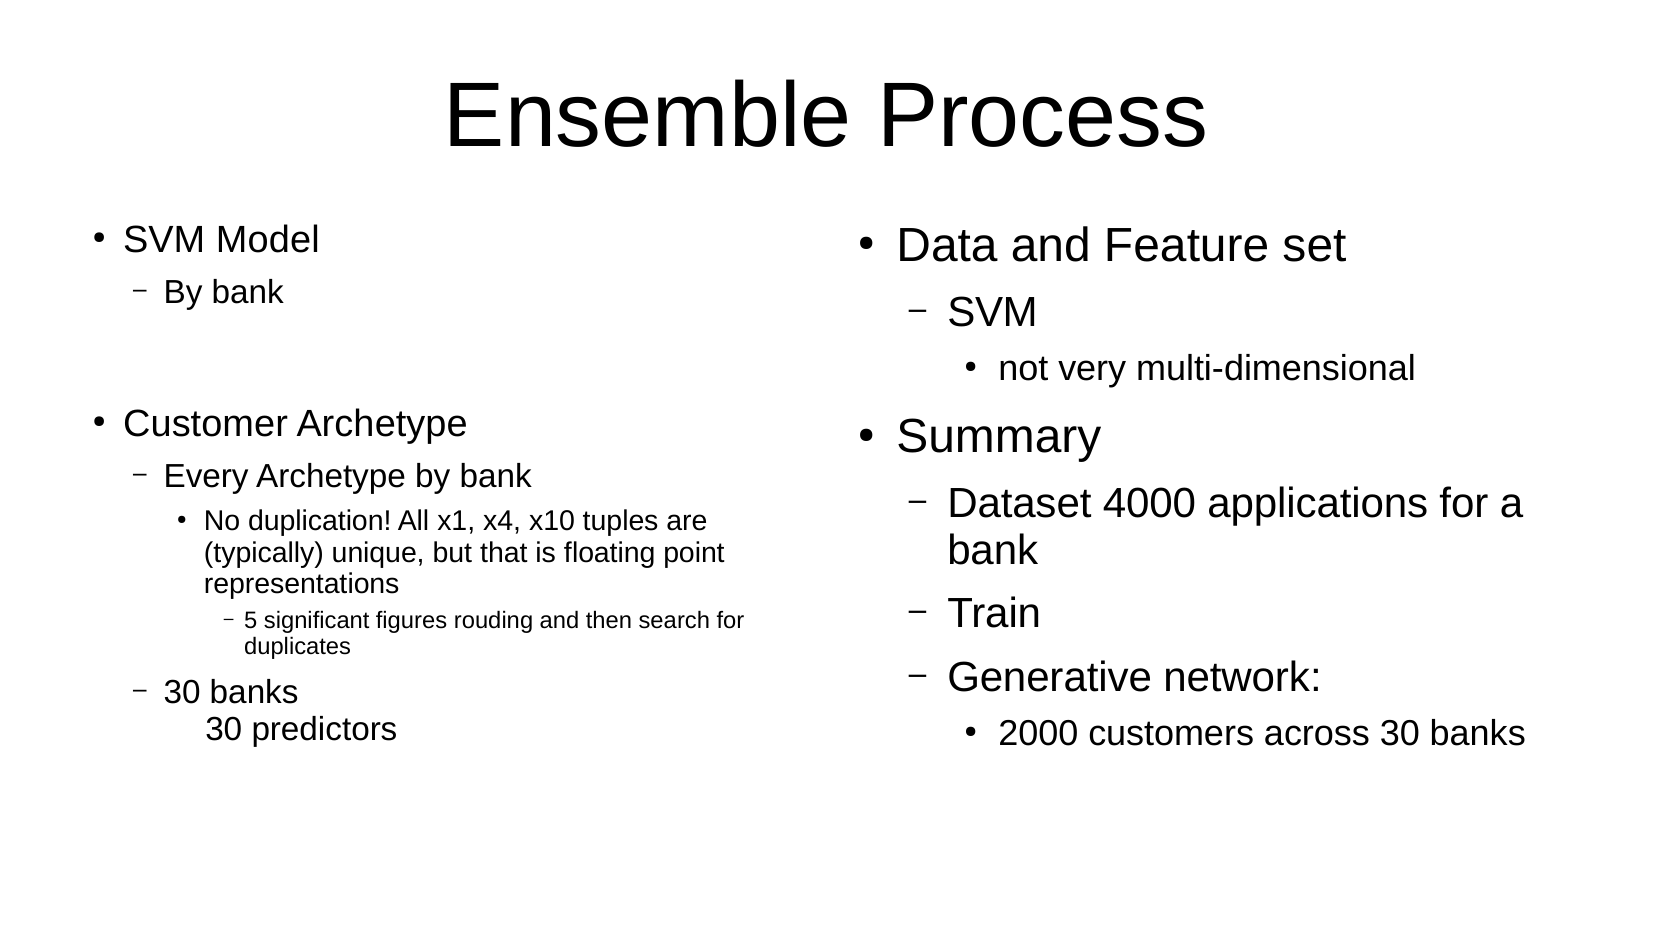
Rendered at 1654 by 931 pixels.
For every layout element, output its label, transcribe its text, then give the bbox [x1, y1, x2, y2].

title Ensemble Process [82, 37, 1571, 193]
list Data and Feature set SVM not very multi-dimensional Summary Dataset 4000 applications for a bank Train Generative network: 2000 customers across 30 banks [845, 217, 1572, 758]
list SVM Model By bank Customer Archetype Every Archetype by bank No duplication! All x1, x4, x10 tuples are (typically) unique, but that is floating point representations 5 significant figures rouding and then search for duplicates 30 banks 30 predictors [82, 217, 809, 758]
